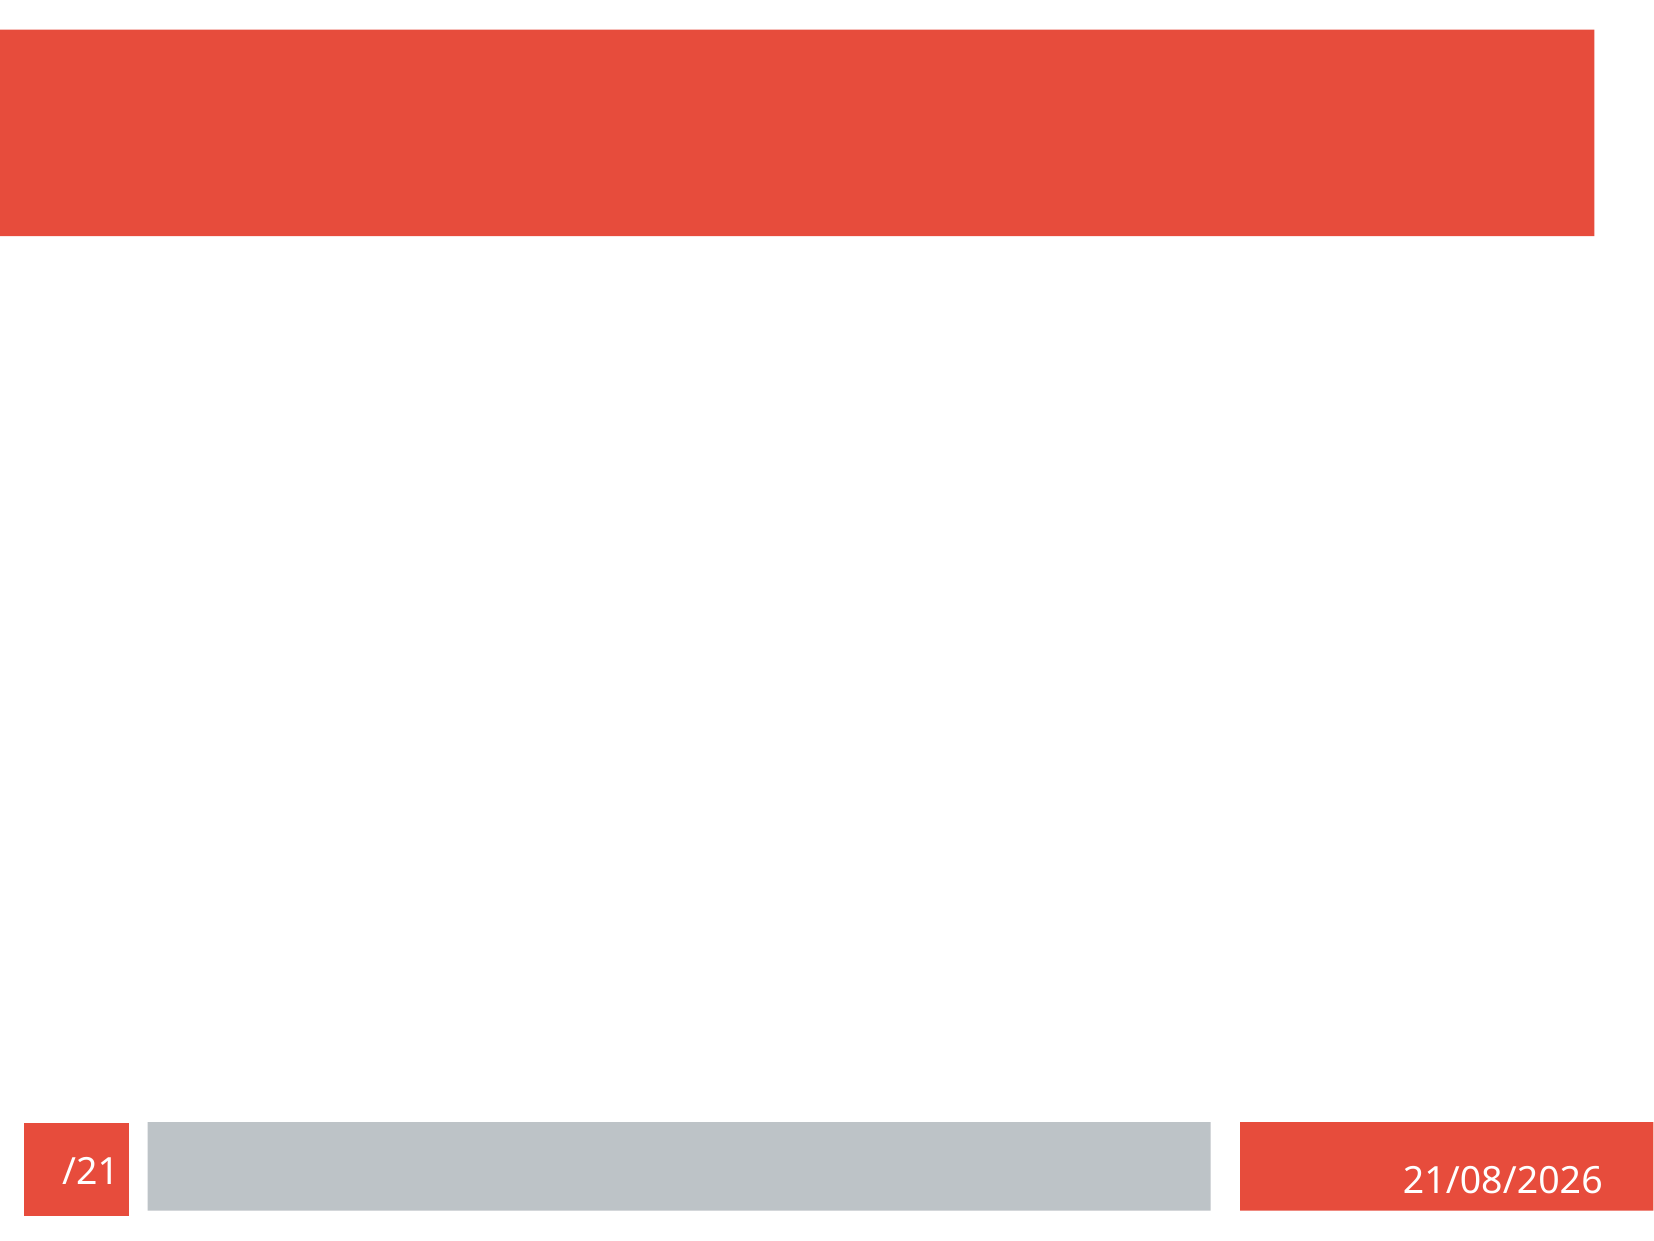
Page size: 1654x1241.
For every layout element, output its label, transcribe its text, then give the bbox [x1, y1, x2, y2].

text_box 27/01/2020 [1388, 1146, 1634, 1205]
